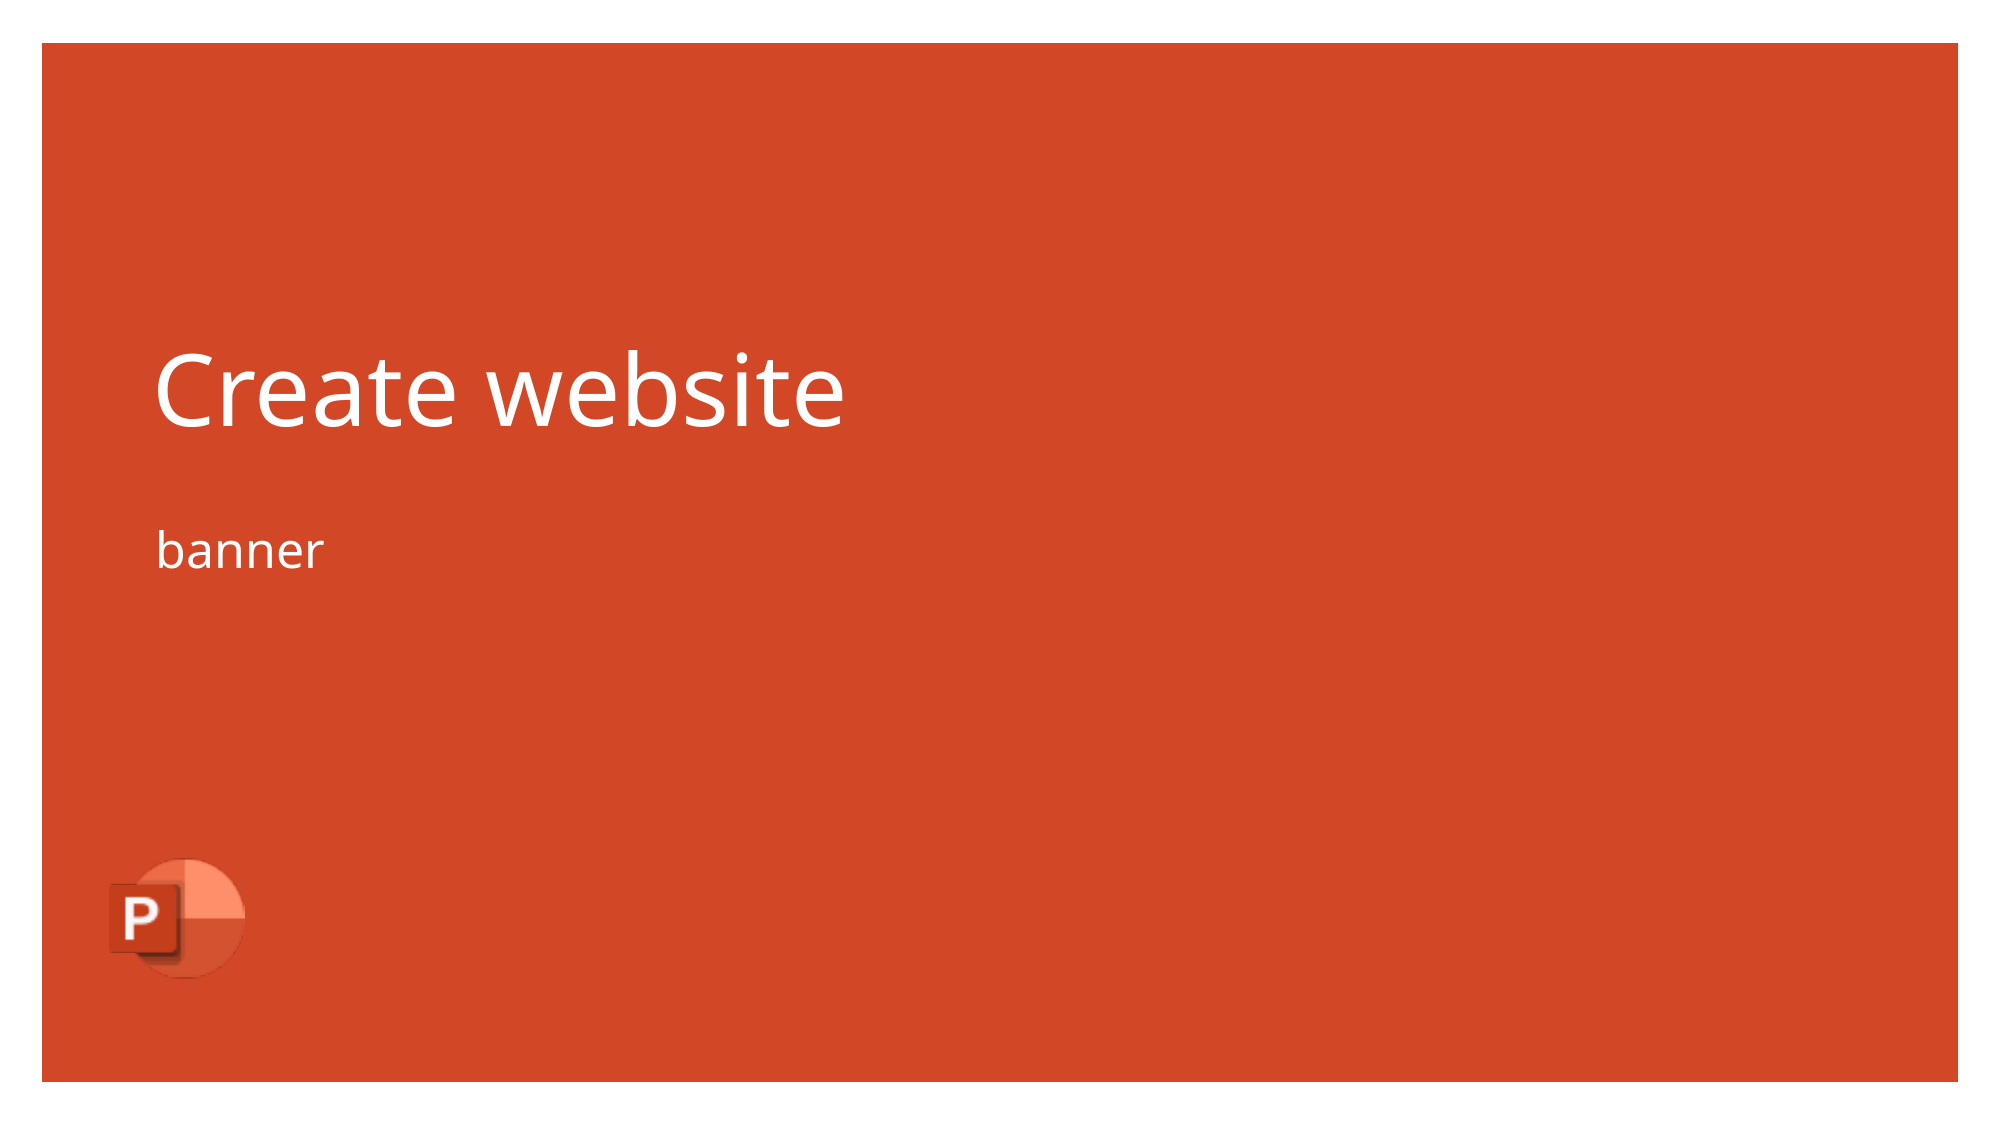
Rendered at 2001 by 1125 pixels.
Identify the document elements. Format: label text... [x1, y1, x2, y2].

picture [109, 851, 245, 987]
title Create website [137, 190, 1863, 583]
subtitle banner [140, 481, 1713, 668]
